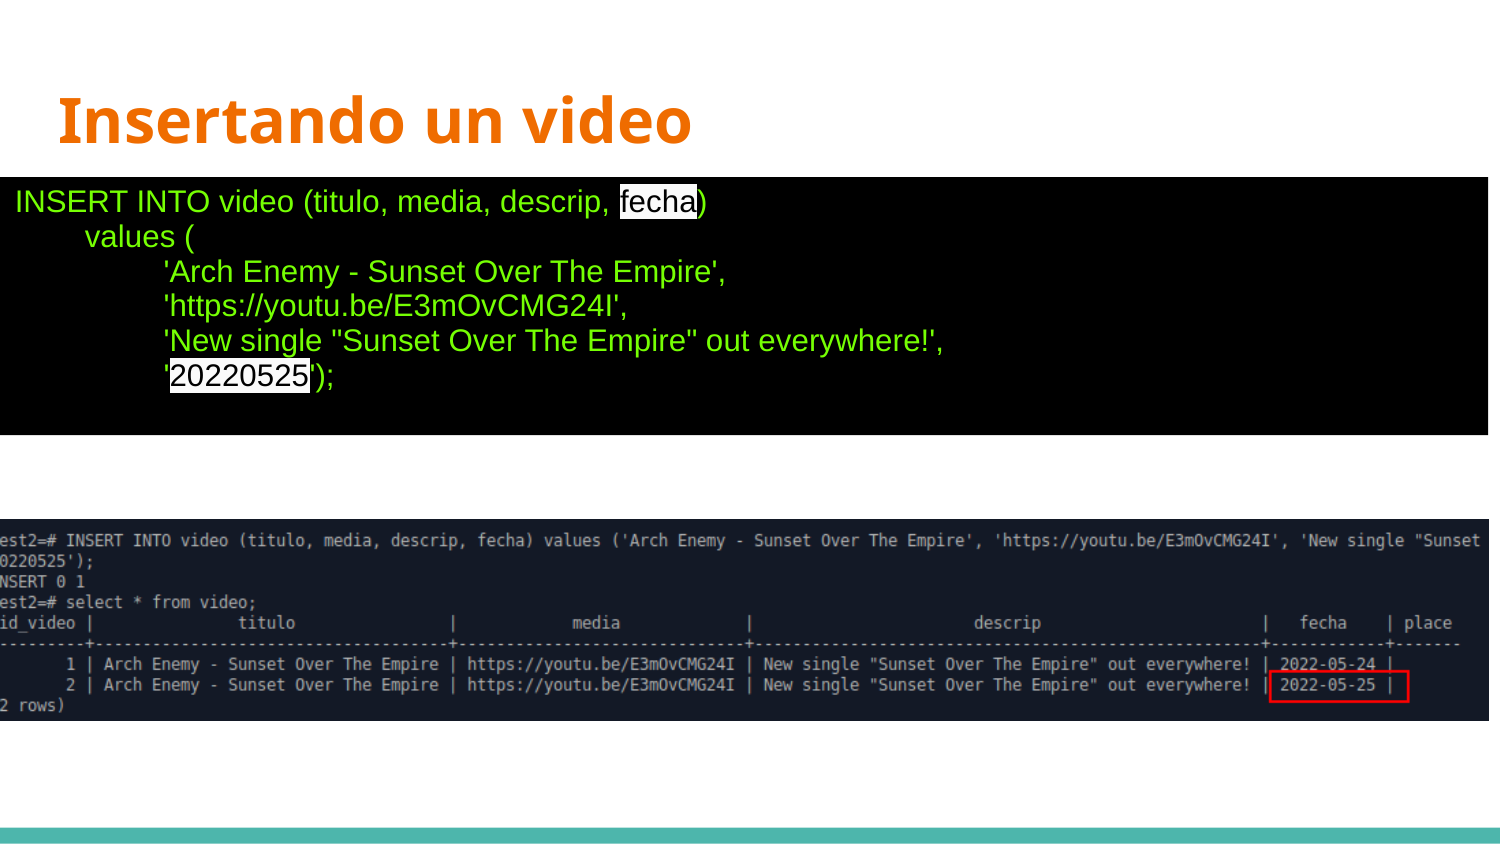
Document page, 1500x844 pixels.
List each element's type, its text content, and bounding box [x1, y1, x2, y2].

picture [0, 519, 1489, 721]
title Insertando un video [43, 61, 1441, 177]
text_box INSERT INTO video (titulo, media, descrip, fecha) values ( 'Arch Enemy - Sunset Over The Empire', 'https://youtu.be/E3mOvCMG24I', 'New single "Sunset Over The Empire" out everywhere!', '20220525'); [0, 177, 1489, 436]
